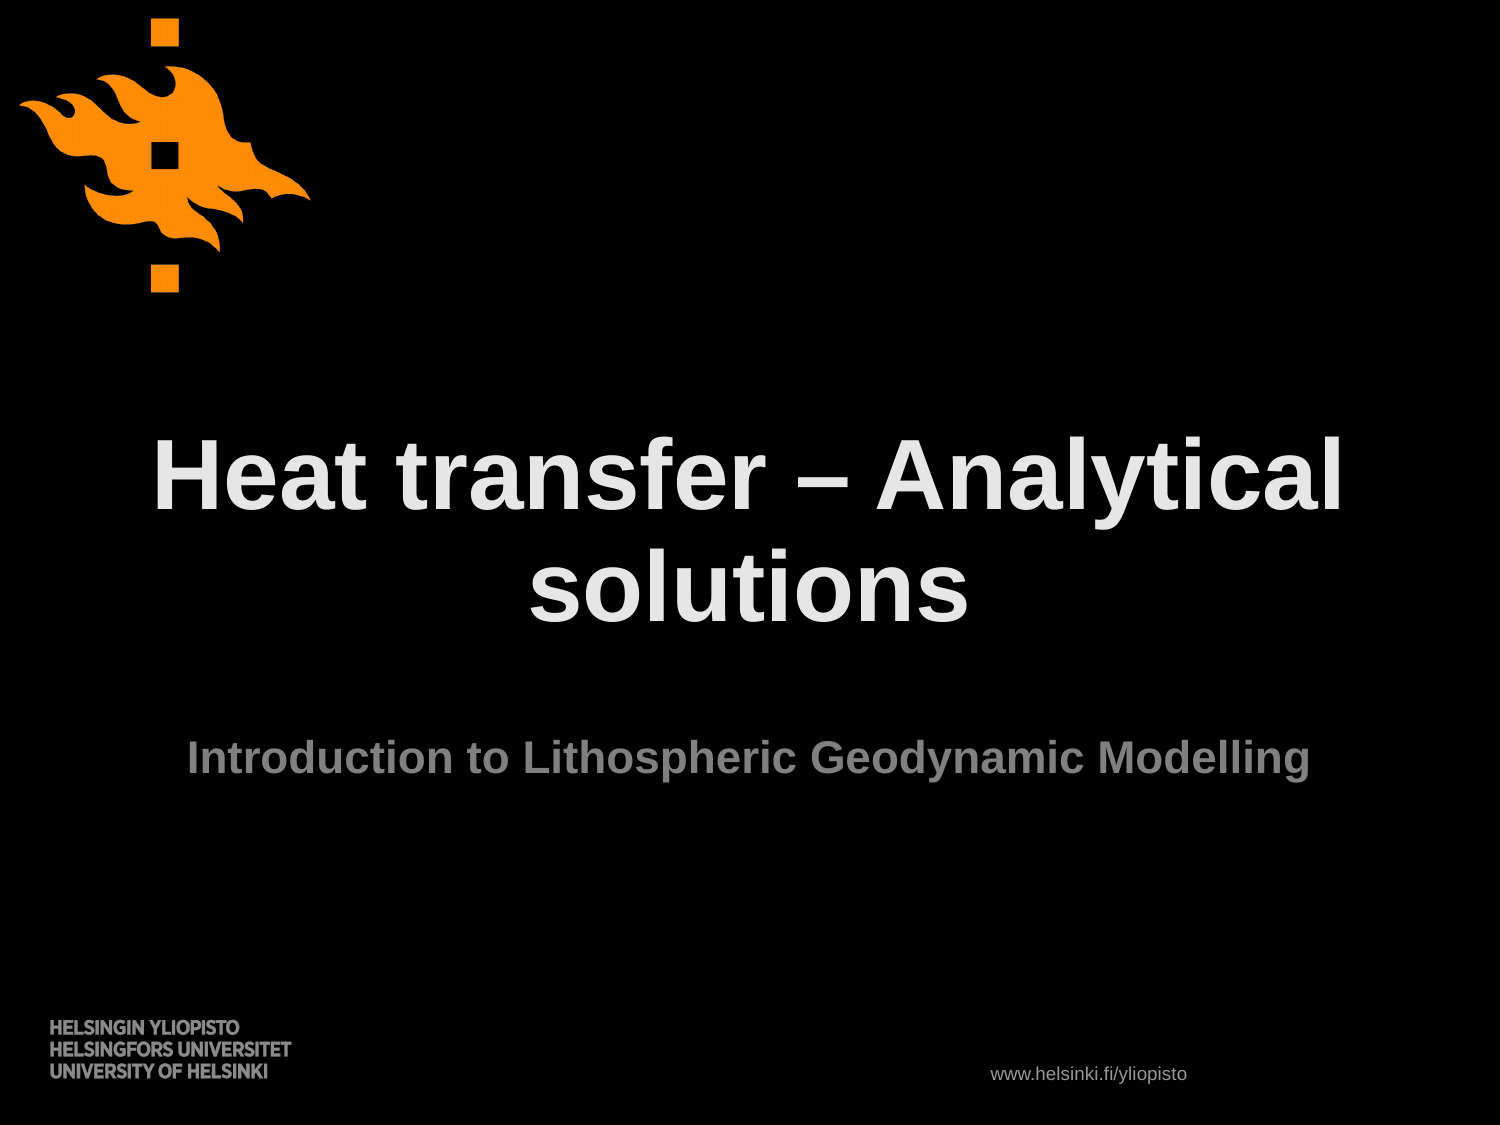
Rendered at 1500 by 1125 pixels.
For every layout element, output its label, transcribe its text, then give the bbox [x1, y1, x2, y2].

picture [0, 0, 337, 318]
title Heat transfer – Analytical solutions [52, 372, 1447, 639]
subtitle Introduction to Lithospheric Geodynamic Modelling [52, 639, 1447, 876]
picture [32, 1001, 309, 1096]
